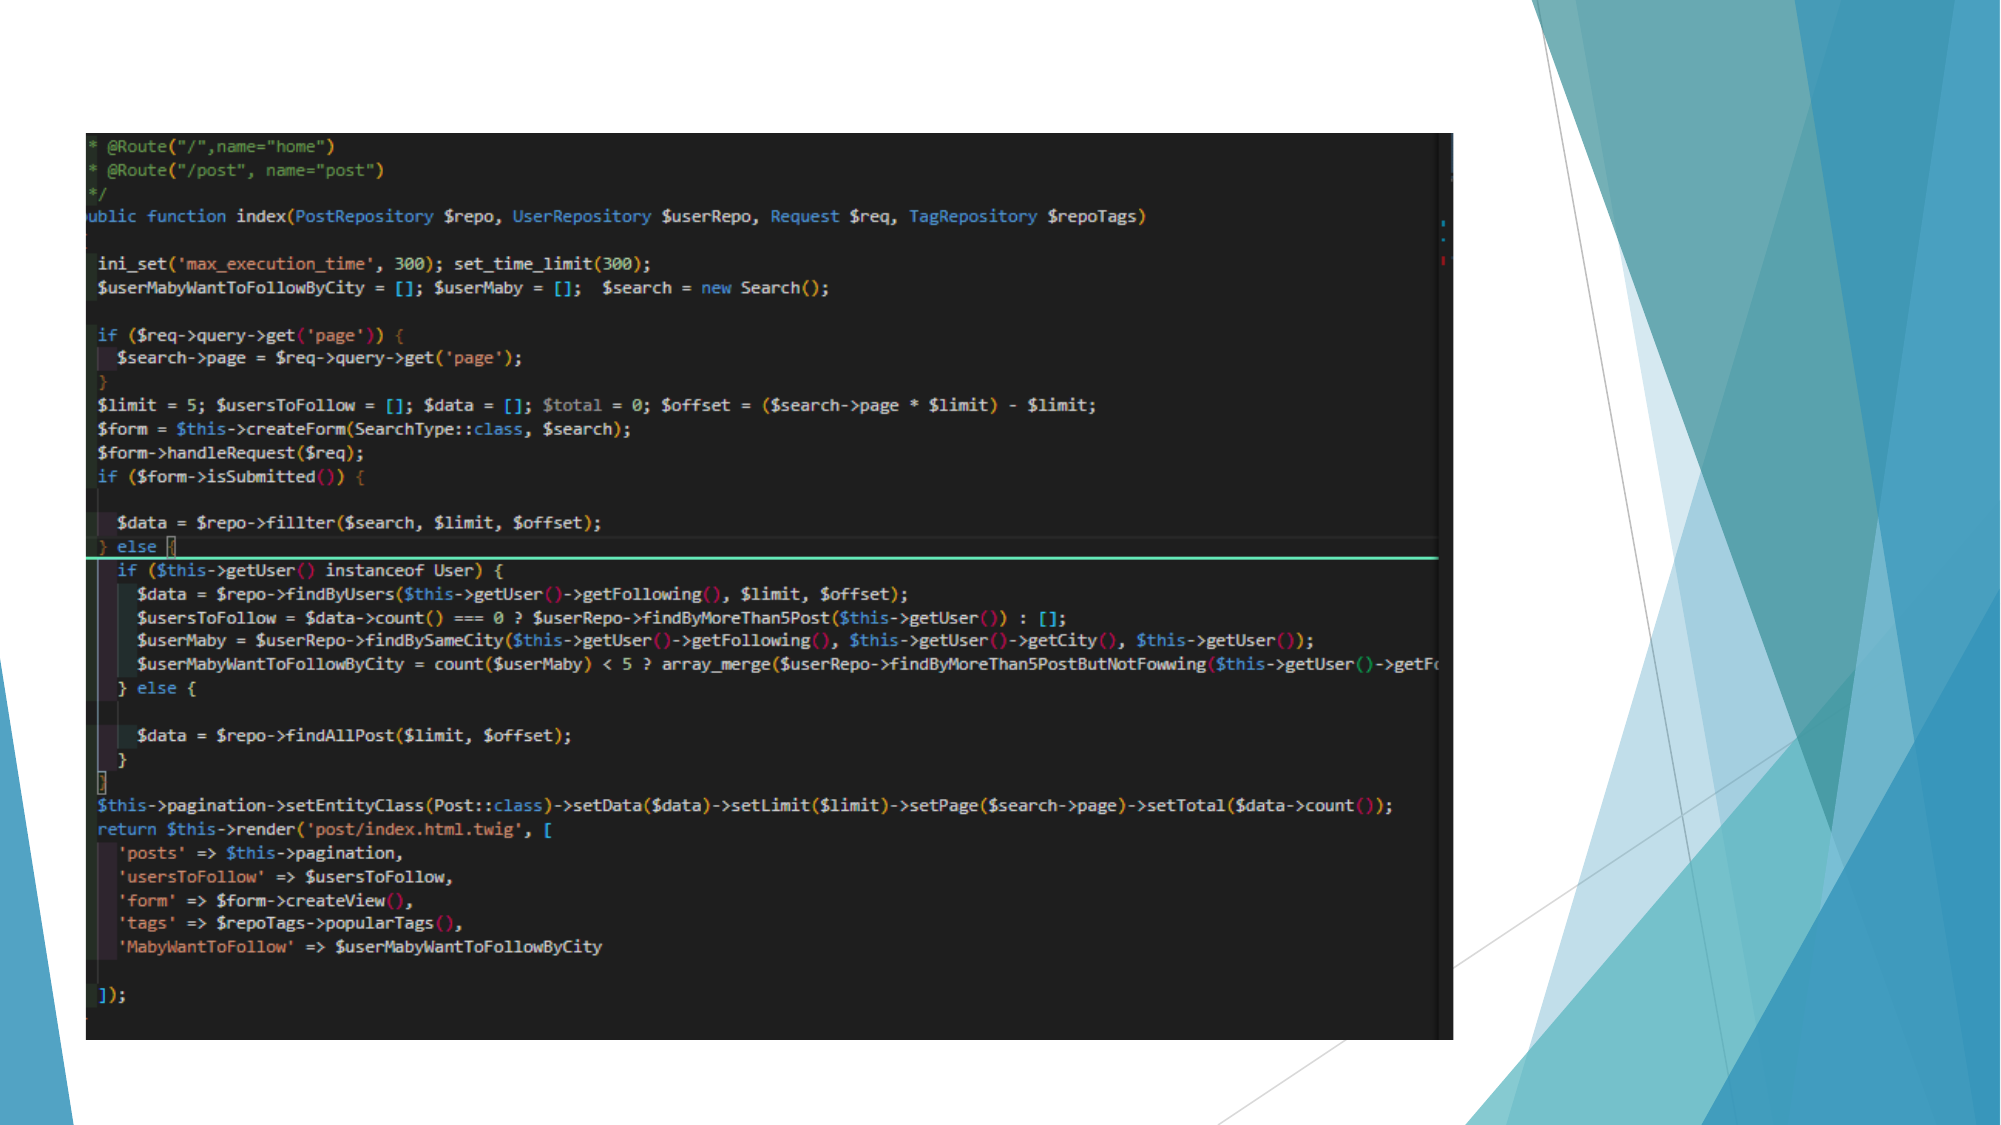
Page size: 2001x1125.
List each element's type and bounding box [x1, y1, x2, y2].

picture [85, 133, 1454, 1040]
